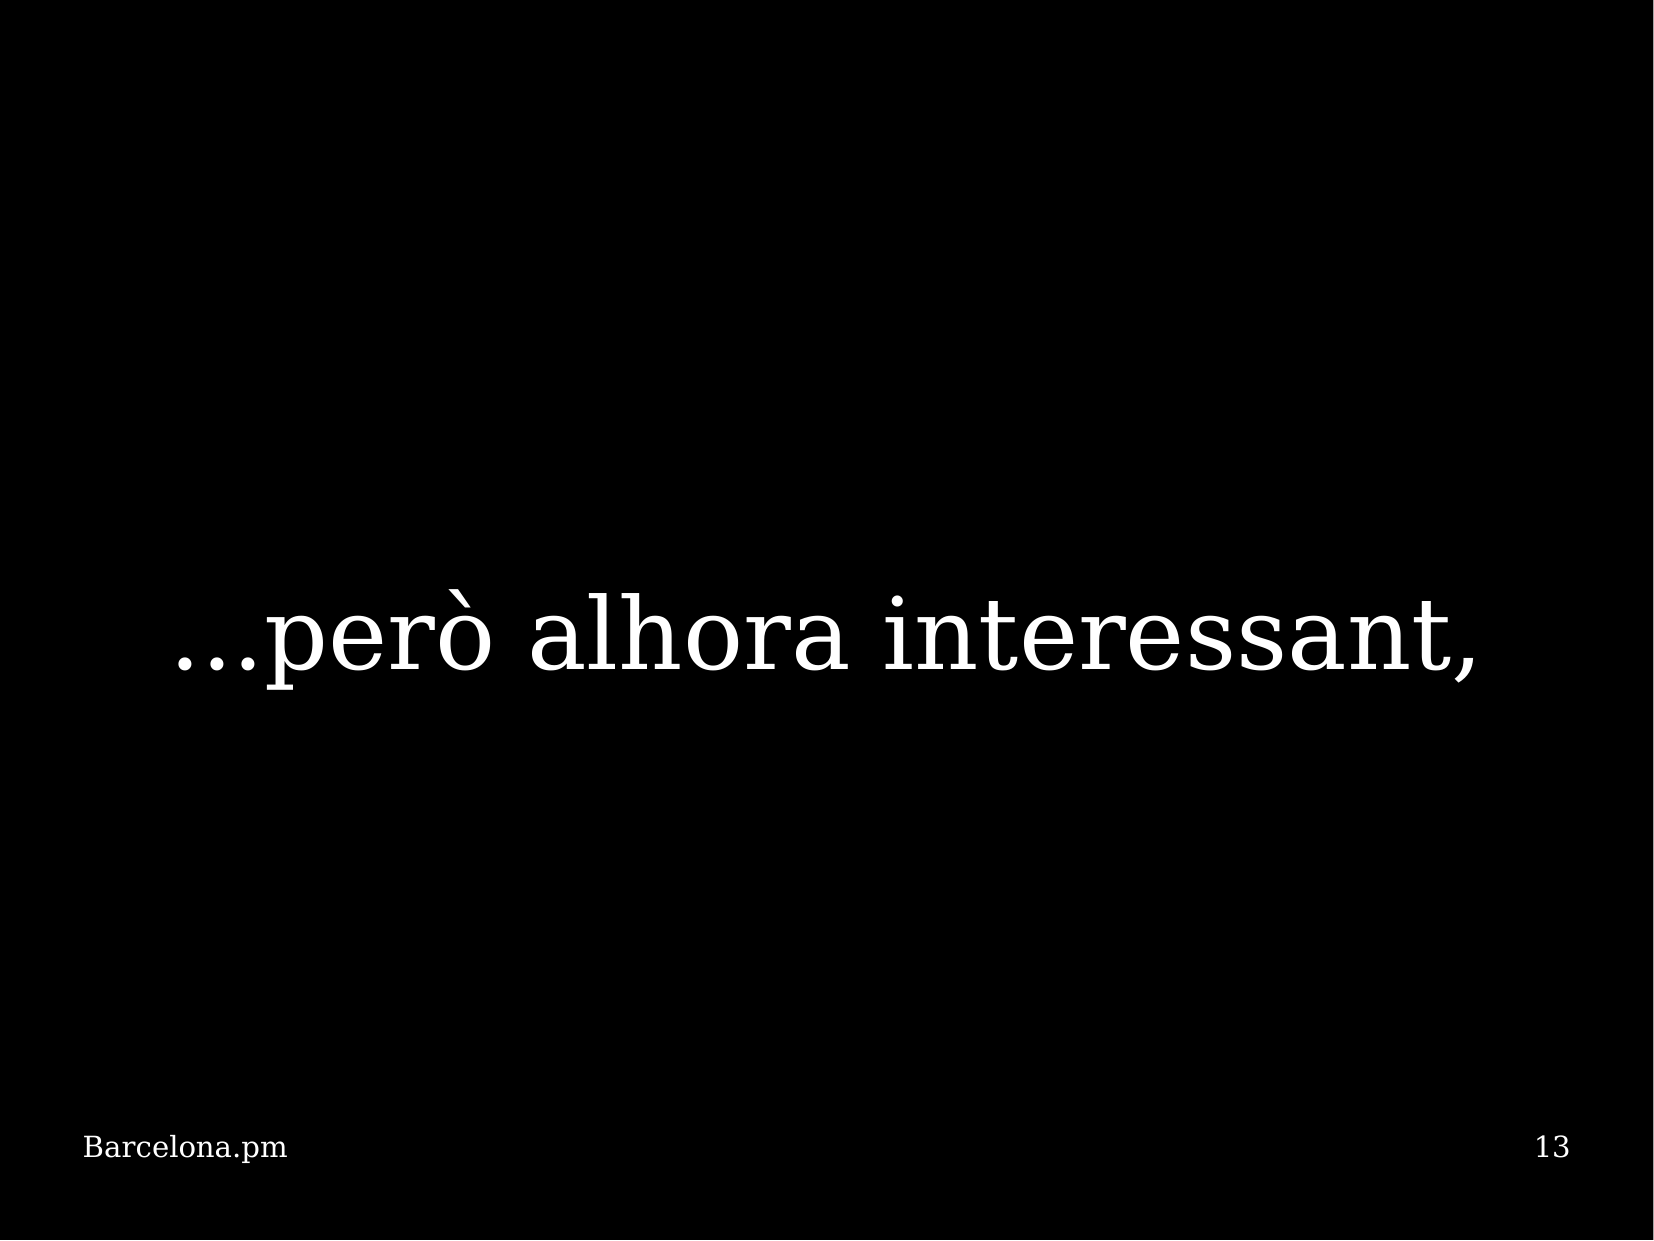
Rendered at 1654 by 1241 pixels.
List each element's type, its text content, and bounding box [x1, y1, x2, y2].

title ...però alhora interessant, [59, 523, 1595, 717]
